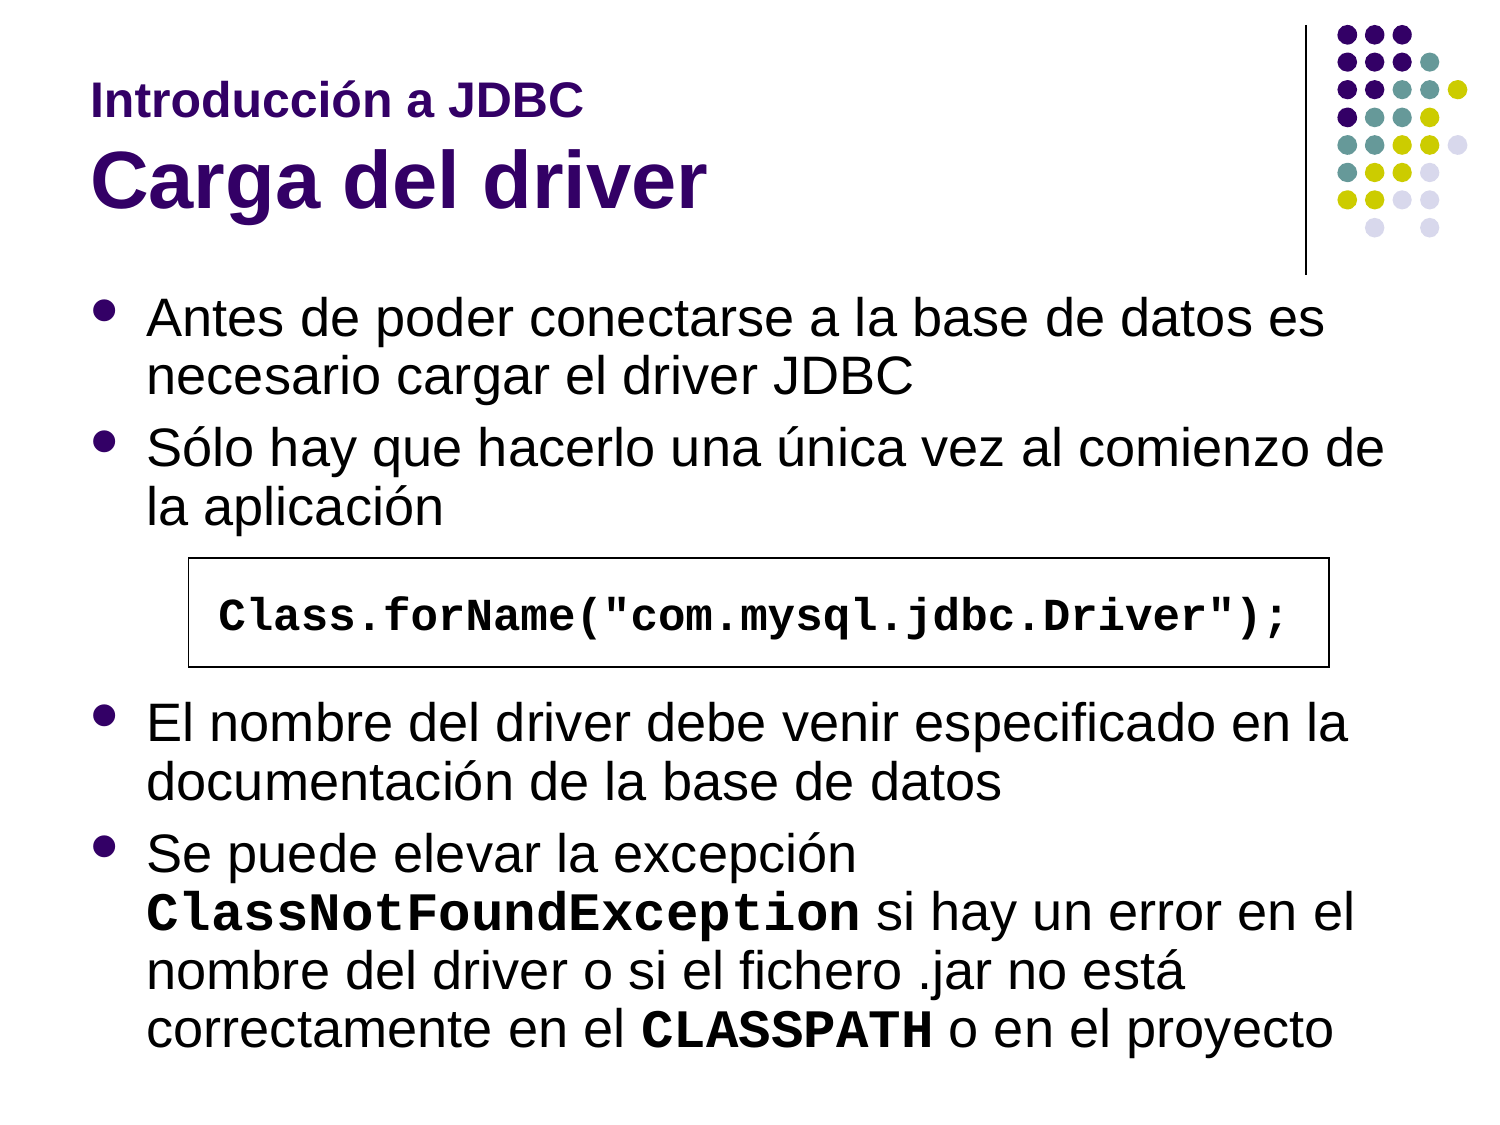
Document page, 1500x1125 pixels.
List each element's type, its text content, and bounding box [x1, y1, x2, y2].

text_box Class.forName("com.mysql.jdbc.Driver"); [203, 577, 1315, 648]
list Antes de poder conectarse a la base de datos es necesario cargar el driver JDBC Sólo hay que hacerlo una única vez al comienzo de la aplicación El nombre del driver debe venir especificado en la documentación de la base de datos Se puede elevar la excepción ClassNotFoundException si hay un error en el nombre del driver o si el fichero .jar no está correctamente en el CLASSPATH o en el proyecto [75, 282, 1426, 1079]
title Introducción a JDBC Carga del driver [74, 20, 1313, 233]
